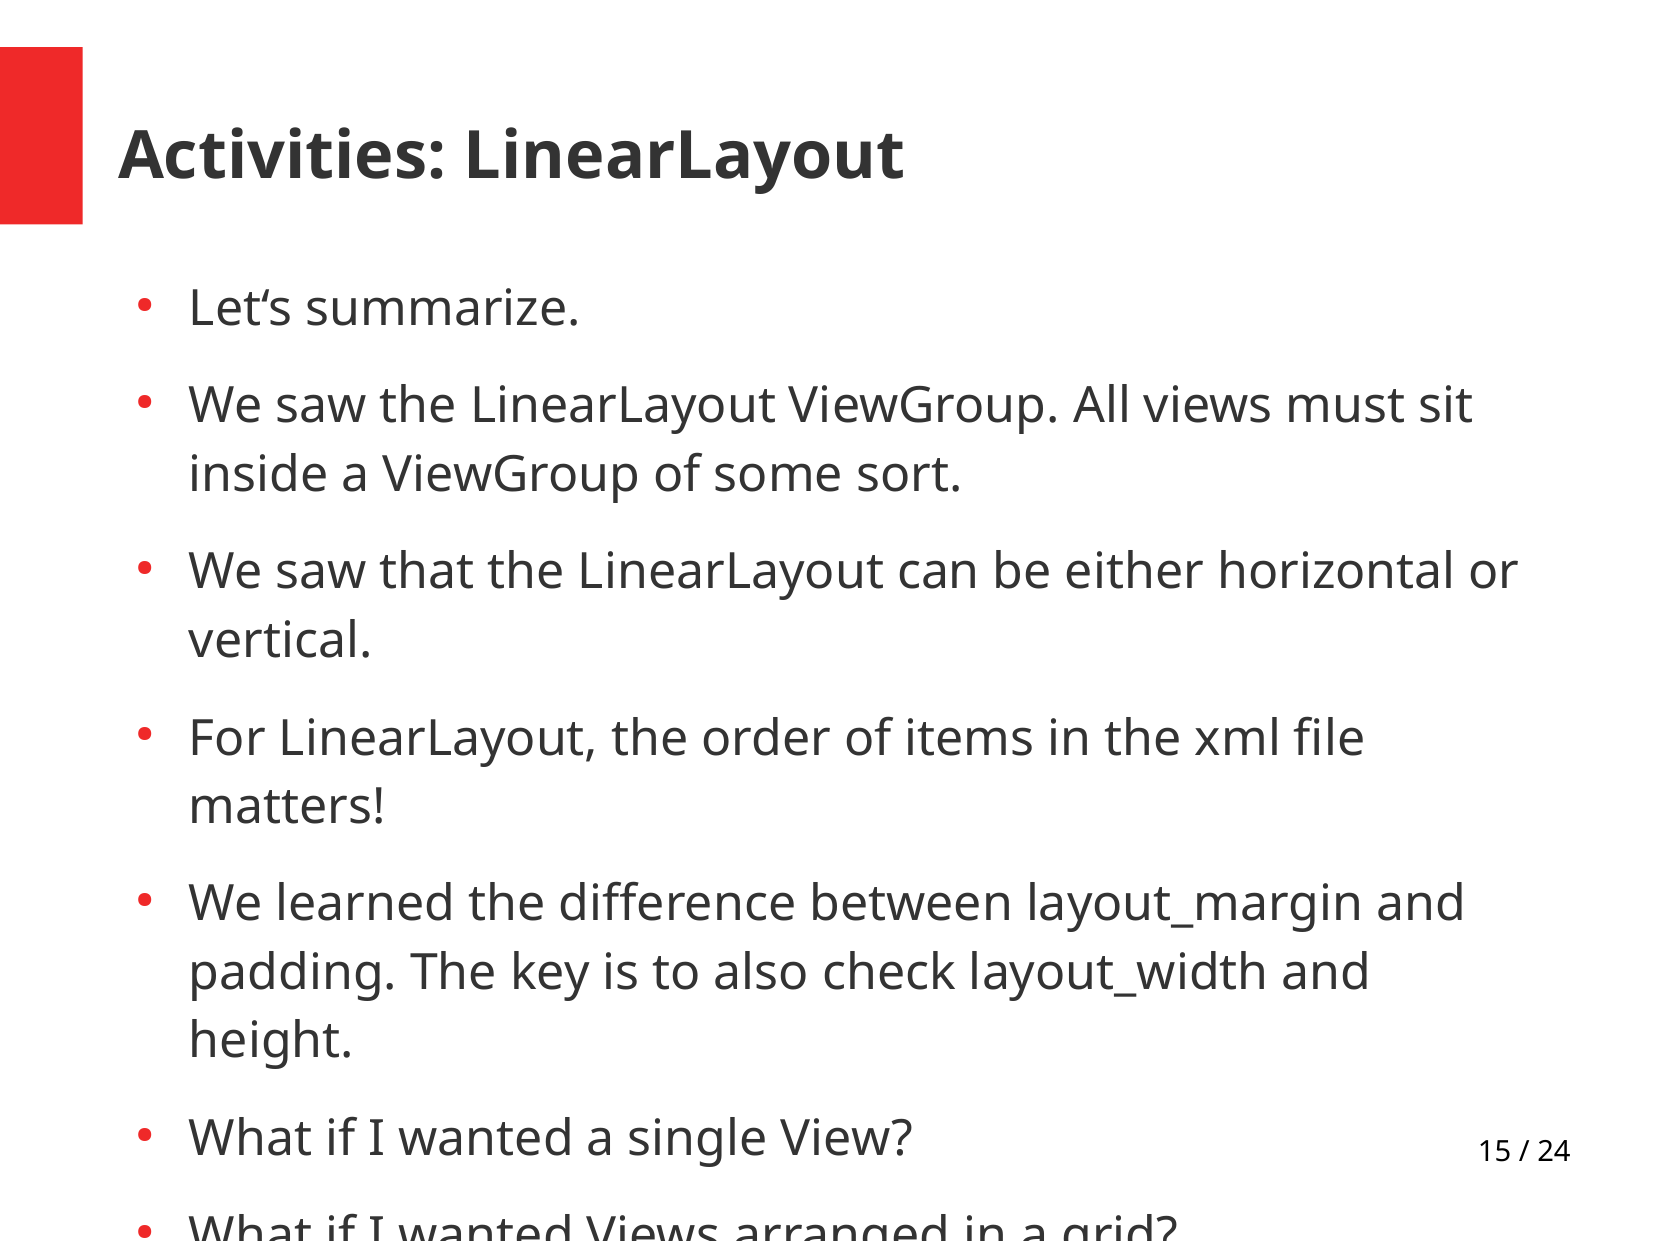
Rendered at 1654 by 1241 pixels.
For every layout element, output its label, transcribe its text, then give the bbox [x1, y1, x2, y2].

list Let‘s summarize. We saw the LinearLayout ViewGroup. All views must sit inside a ViewGroup of some sort. We saw that the LinearLayout can be either horizontal or vertical. For LinearLayout, the order of items in the xml file matters! We learned the difference between layout_margin and padding. The key is to also check layout_width and height. What if I wanted a single View? What if I wanted Views arranged in a grid? What if we wanted more flexibility in our layouts? [118, 271, 1536, 991]
title Activities: LinearLayout [118, 49, 1571, 257]
